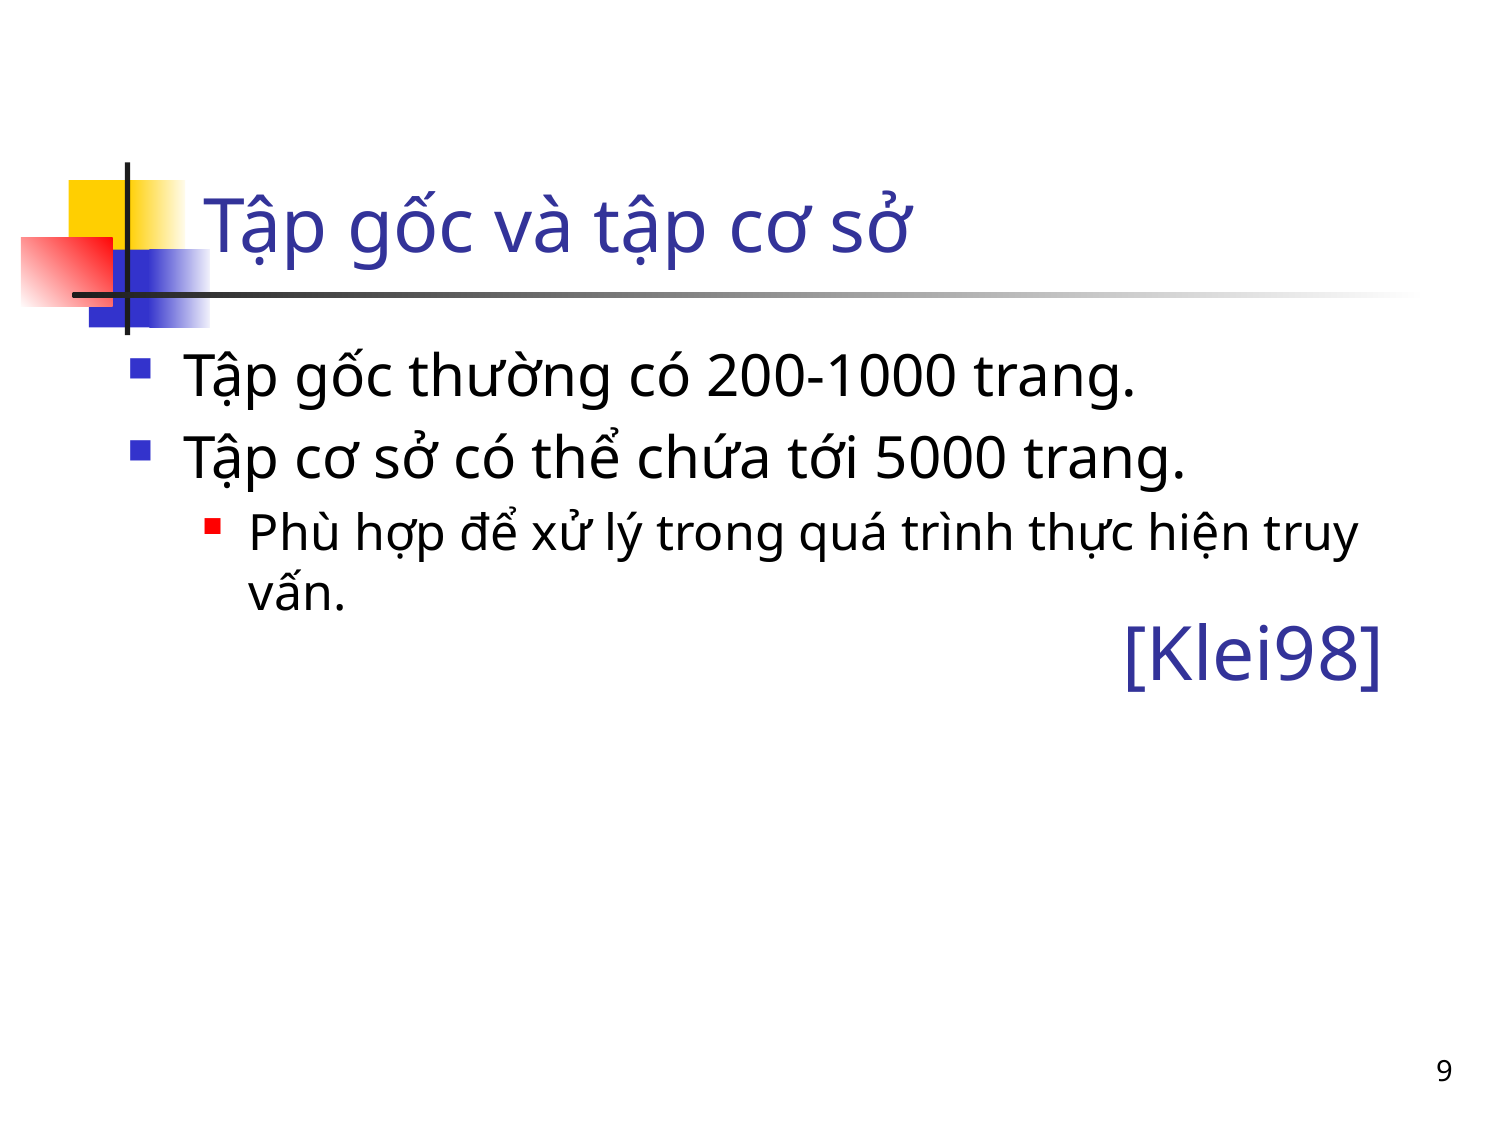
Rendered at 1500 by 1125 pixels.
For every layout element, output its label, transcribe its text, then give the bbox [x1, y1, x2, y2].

title Tập gốc và tập cơ sở [188, 35, 1468, 275]
slide_number <number> [1155, 1024, 1468, 1100]
list Tập gốc thường có 200-1000 trang. Tập cơ sở có thể chứa tới 5000 trang. Phù hợp để xử lý trong quá trình thực hiện truy vấn. [112, 331, 1469, 598]
text_box [Klei98] [147, 597, 1400, 703]
